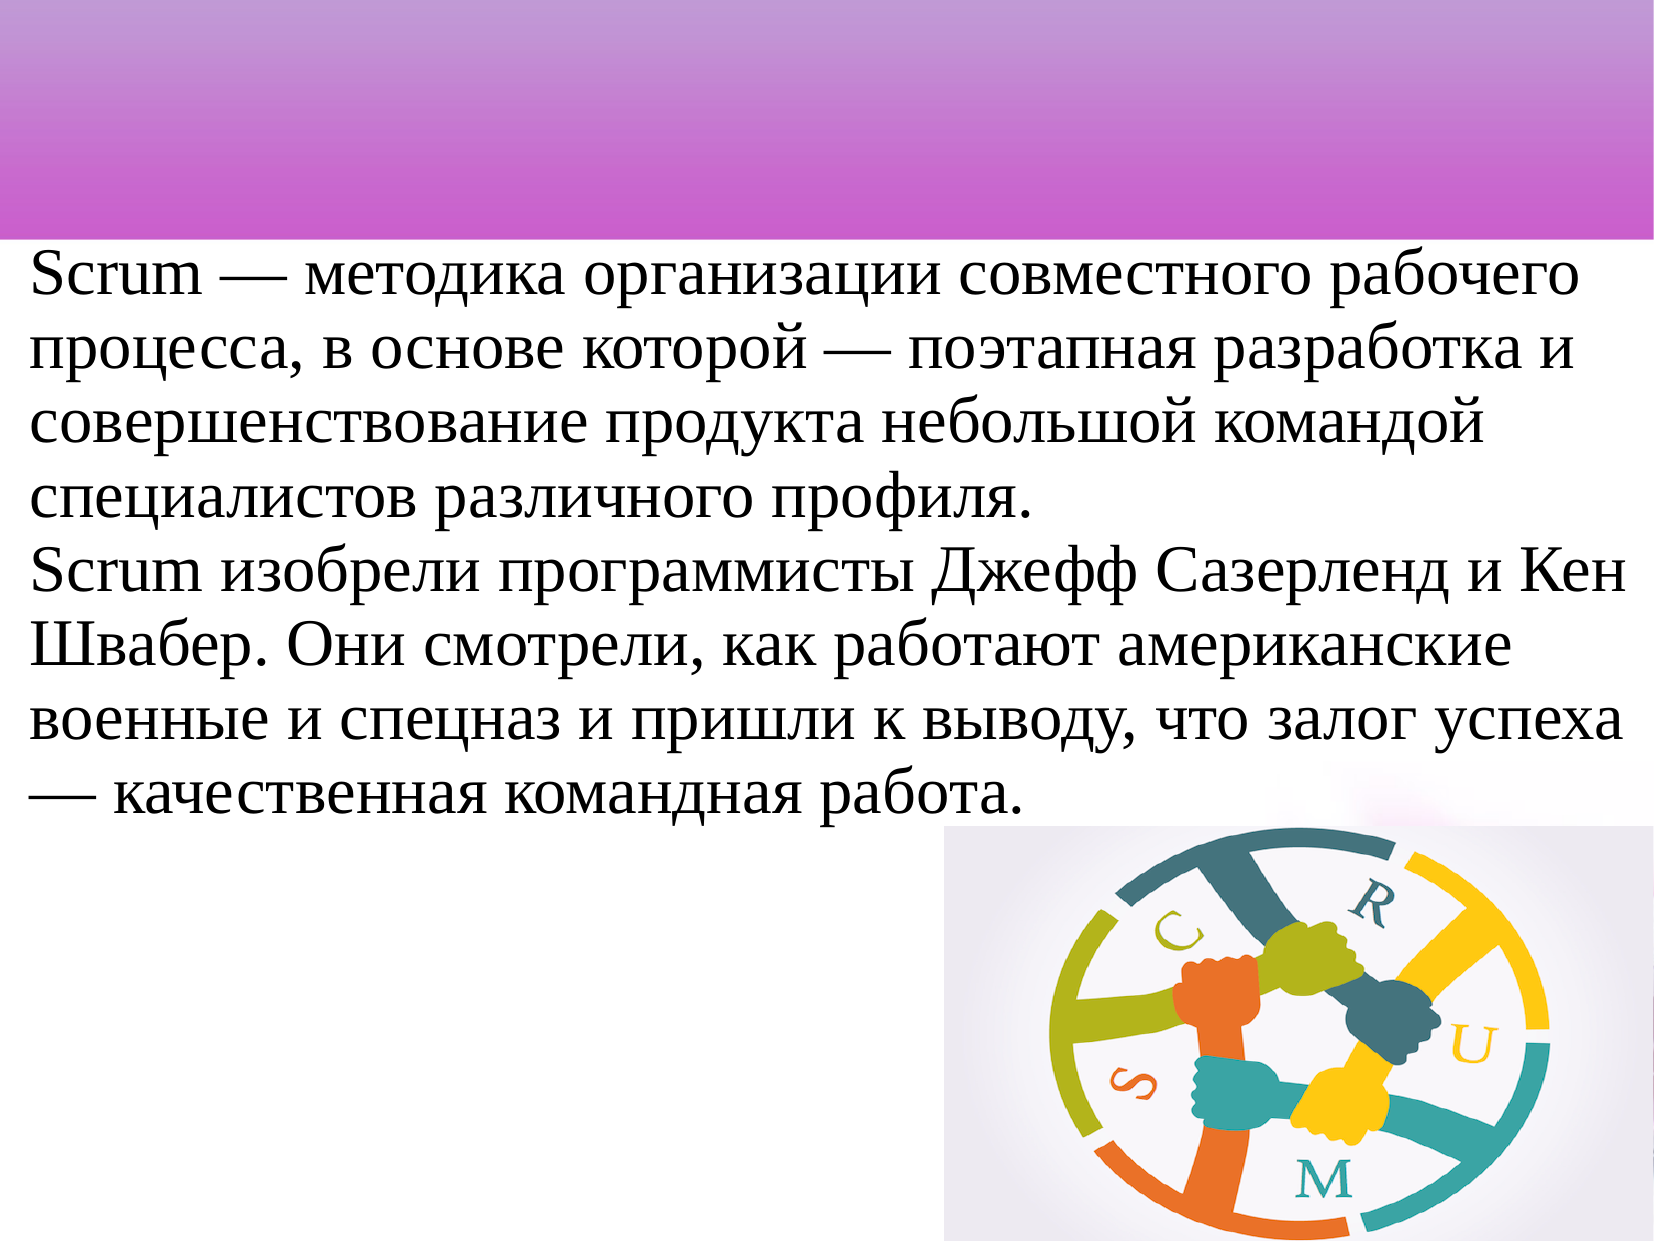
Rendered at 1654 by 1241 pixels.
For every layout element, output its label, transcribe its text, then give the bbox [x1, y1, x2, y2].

picture [0, 0, 1654, 1241]
subtitle Scrum — методика организации совместного рабочего процесса, в основе которой — поэтапная разработка и совершенствование продукта небольшой командой специалистов различного профиля. Scrum изобрели программисты Джефф Сазерленд и Кен Швабер. Они смотрели, как работают американские военные и спецназ и пришли к выводу, что залог успеха — качественная командная работа. [29, 0, 1654, 1199]
